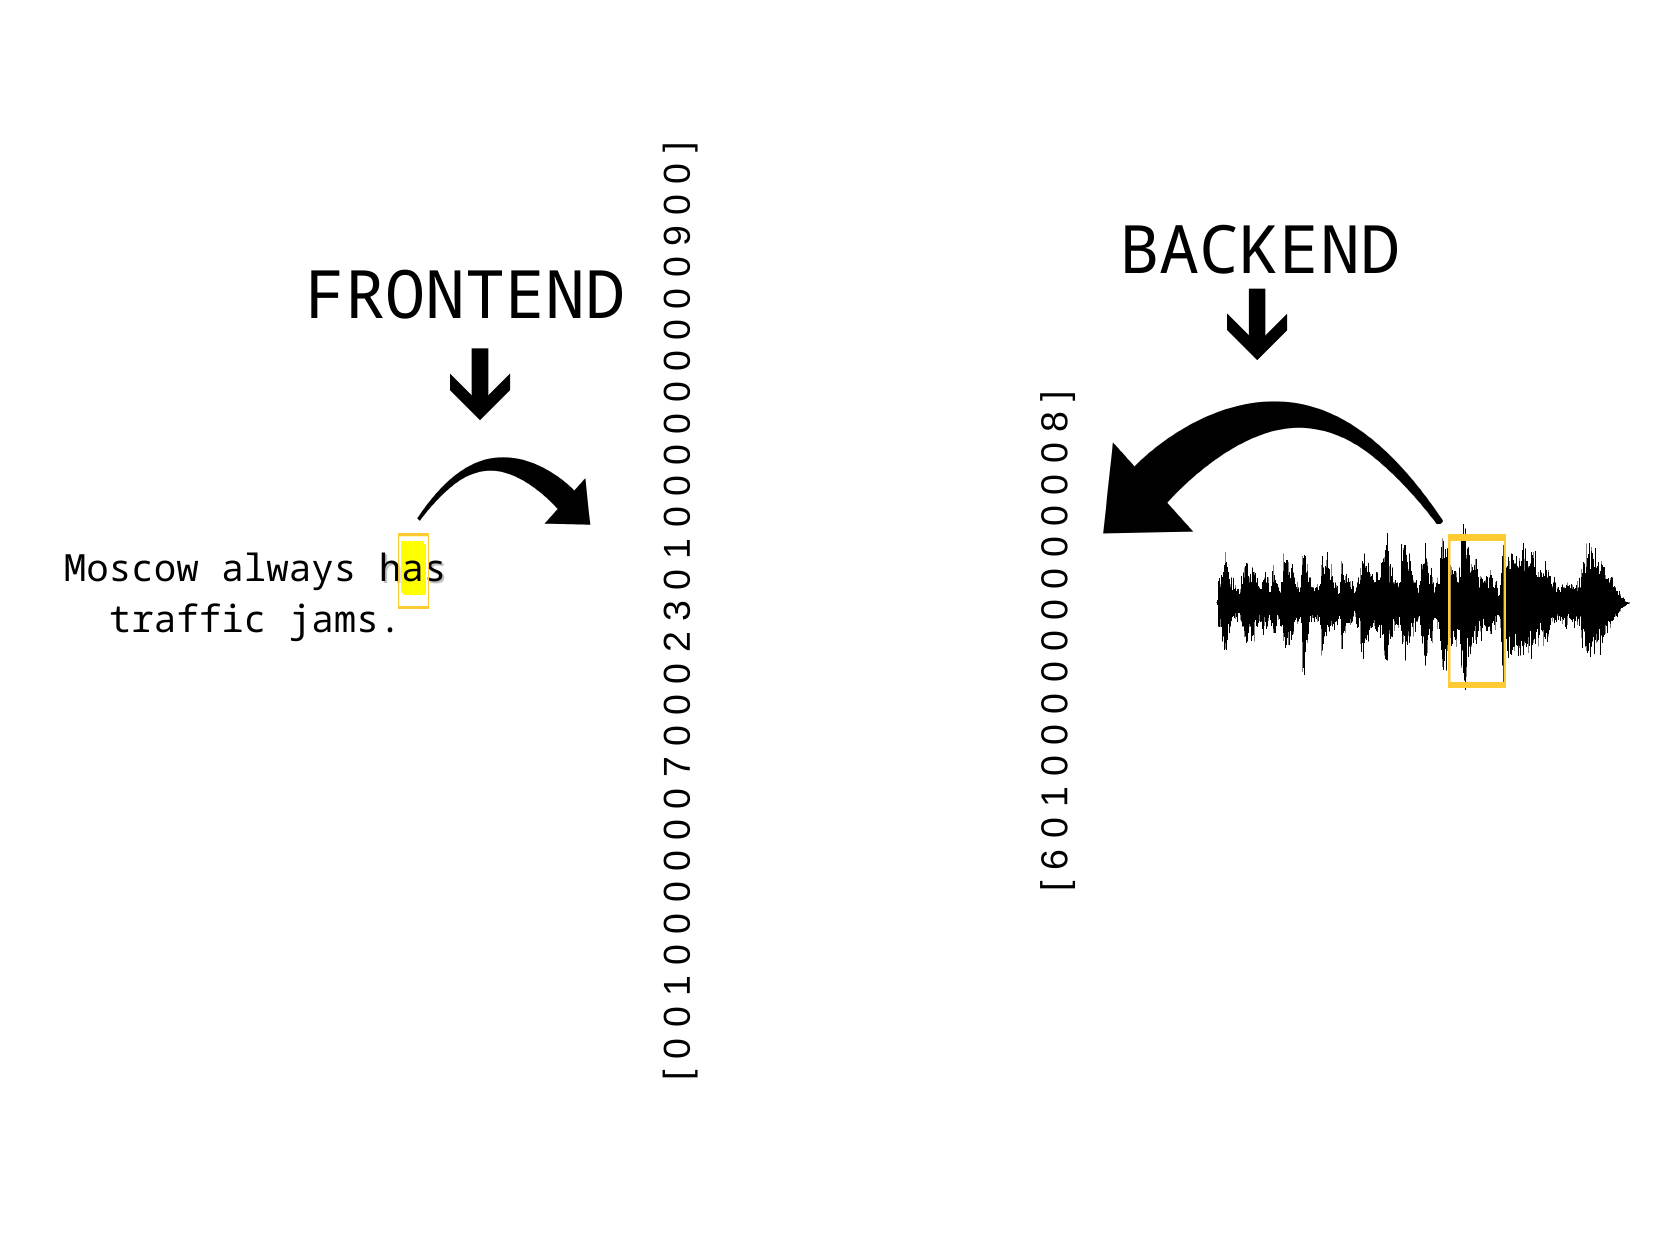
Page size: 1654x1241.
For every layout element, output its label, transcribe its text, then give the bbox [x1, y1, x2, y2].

picture [398, 533, 429, 610]
picture [414, 348, 613, 605]
text_box FRONTEND [255, 180, 648, 406]
text_box [ 0 0 1 0 0 0 0 0 0 7 0 0 0 2 3 0 1 0 0 0 0 0 0 0 0 0 9 0 0 ] [ 6 0 1 0 0 0 0 0 0 0 0 0 0 0 8 ] [648, 60, 1126, 1096]
picture [1126, 288, 1630, 691]
text_box BACKEND [1126, 135, 1471, 361]
subtitle Moscow always has traffic jams. [45, 480, 466, 706]
